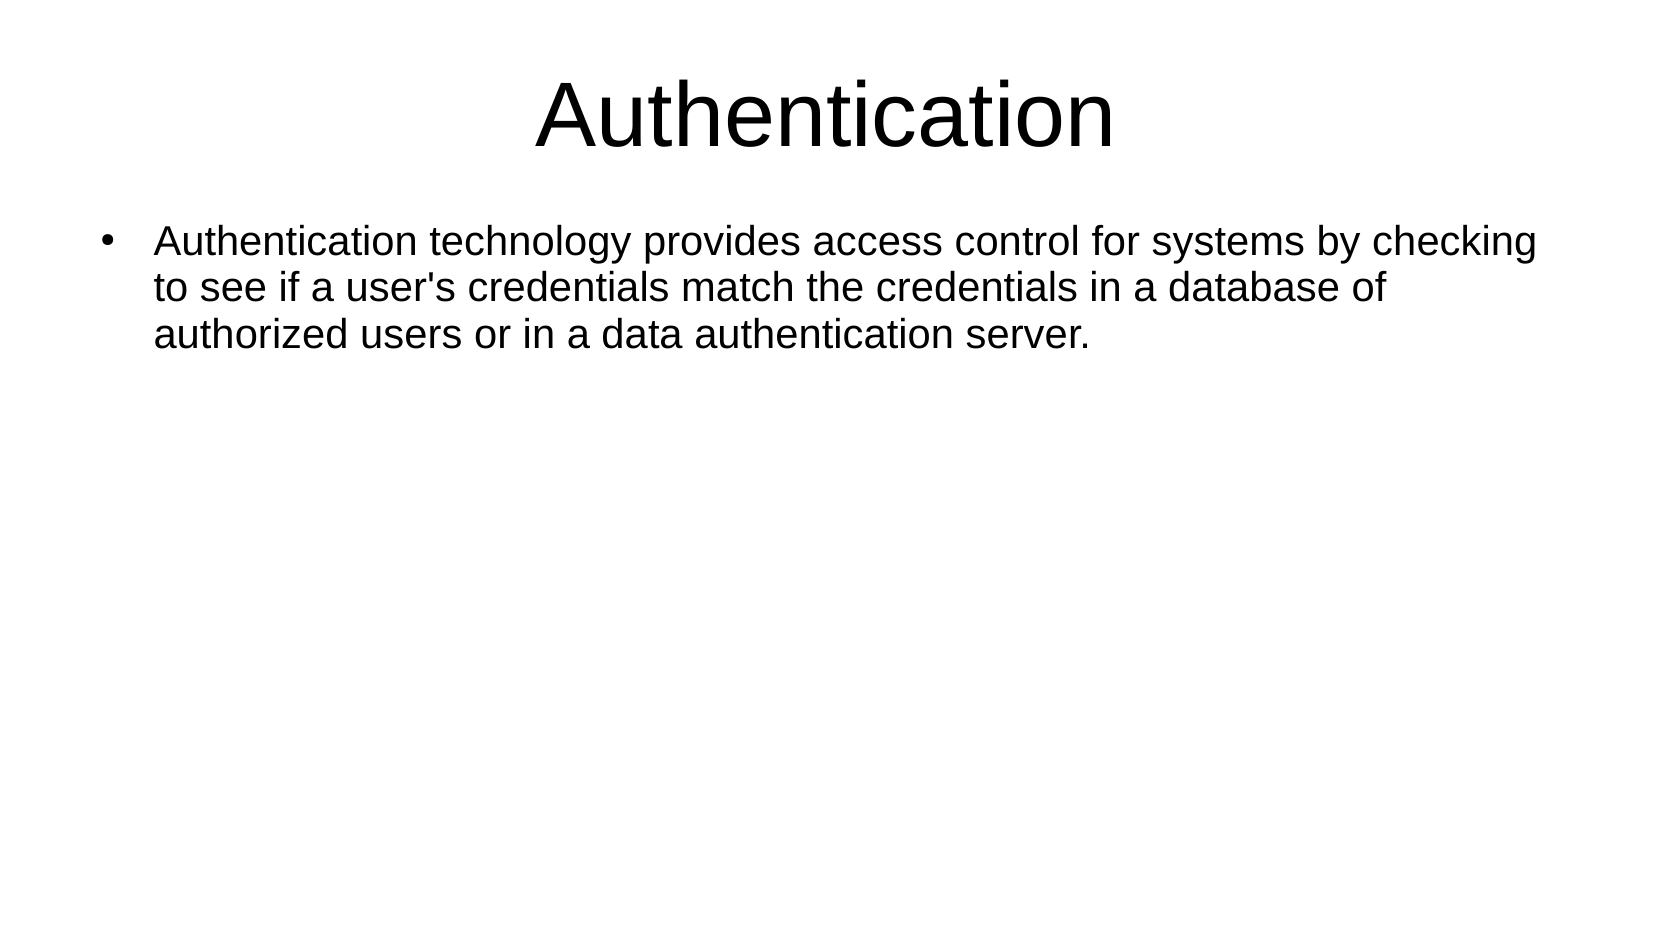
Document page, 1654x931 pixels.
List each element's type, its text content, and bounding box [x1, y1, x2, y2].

title Authentication [82, 37, 1571, 193]
list Authentication technology provides access control for systems by checking to see if a user's credentials match the credentials in a database of authorized users or in a data authentication server. [82, 217, 1571, 758]
